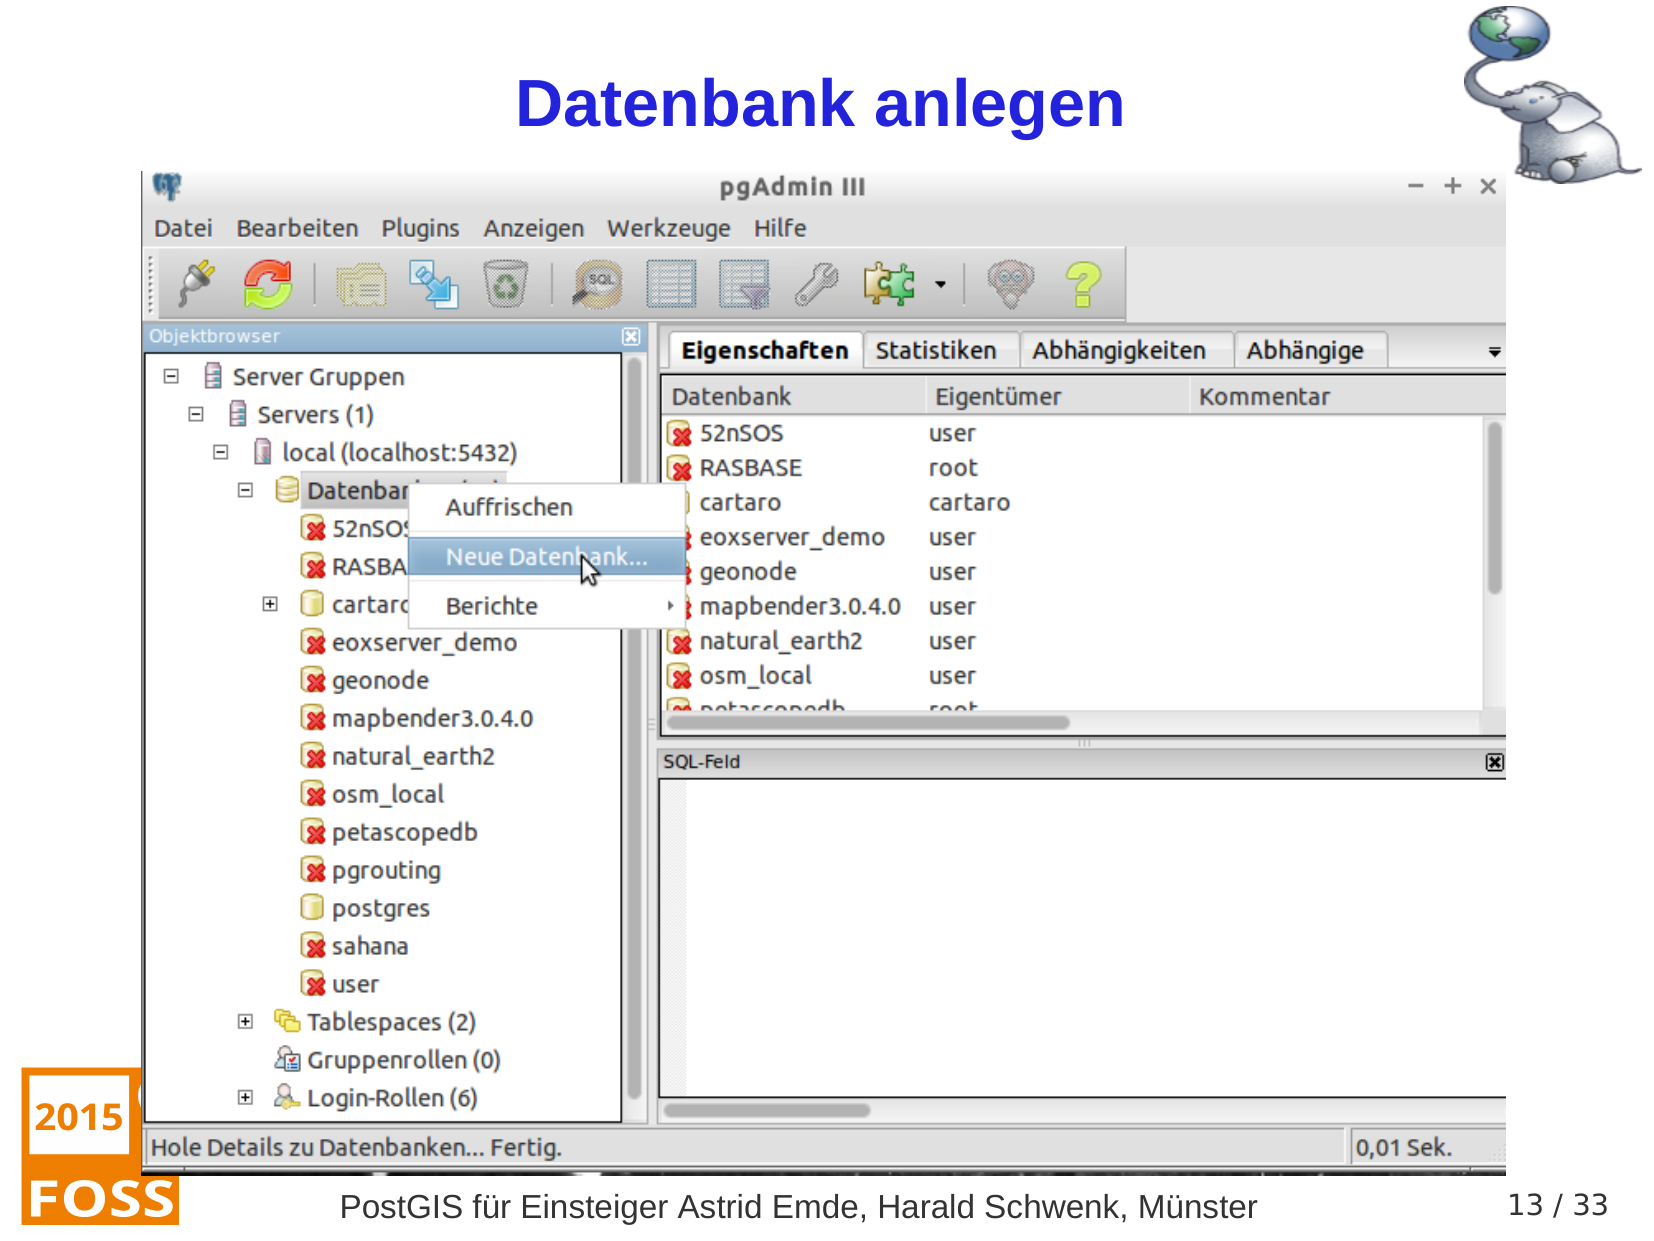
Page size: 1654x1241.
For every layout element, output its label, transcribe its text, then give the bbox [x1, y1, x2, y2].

title Datenbank anlegen [76, 29, 1565, 178]
picture [11, 6, 1642, 1235]
